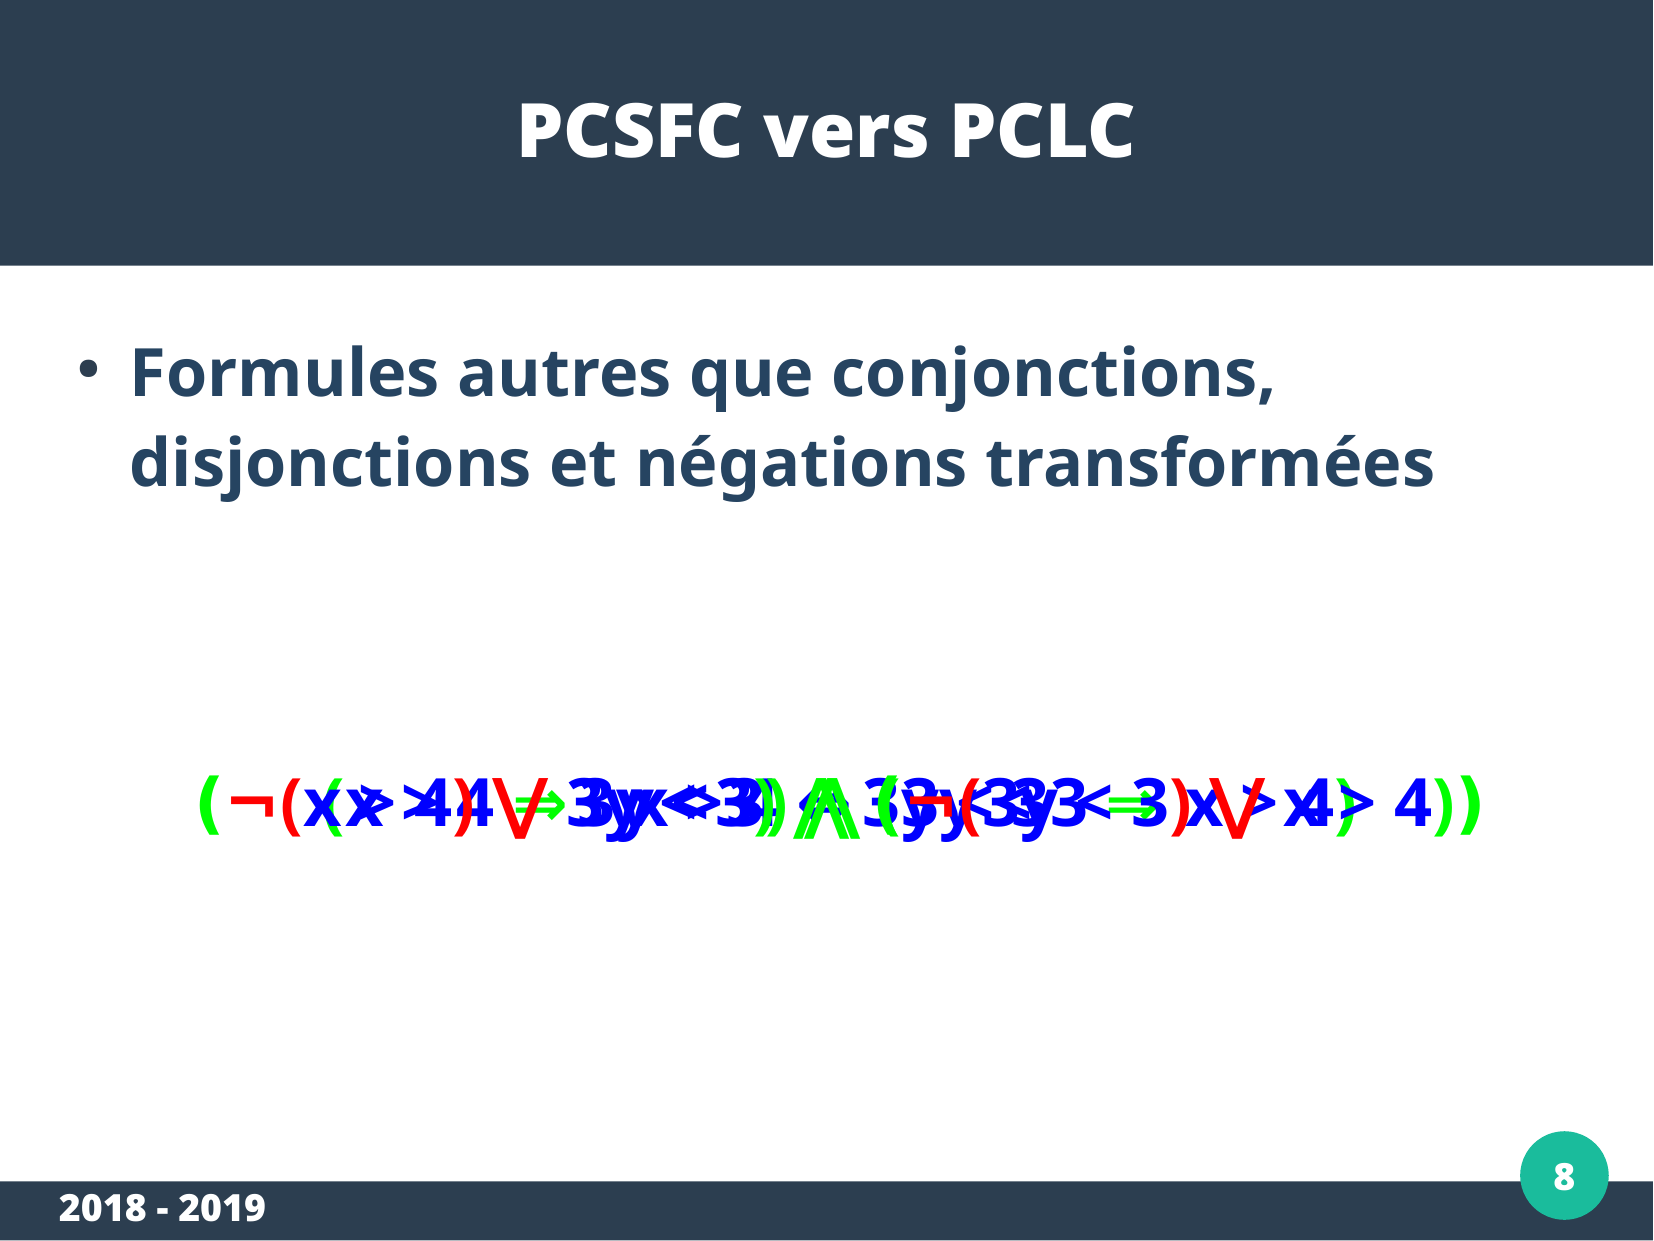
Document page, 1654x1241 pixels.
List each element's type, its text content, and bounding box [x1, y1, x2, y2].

title PCSFC vers PCLC [58, 49, 1594, 207]
list Formules autres que conjonctions, disjonctions et négations transformées [58, 324, 1594, 631]
text_box (¬(x > 4) ⋁ 3y < 3) ⋀ (¬(3y < 3) ⋁ x > 4)) [0, 747, 1653, 841]
